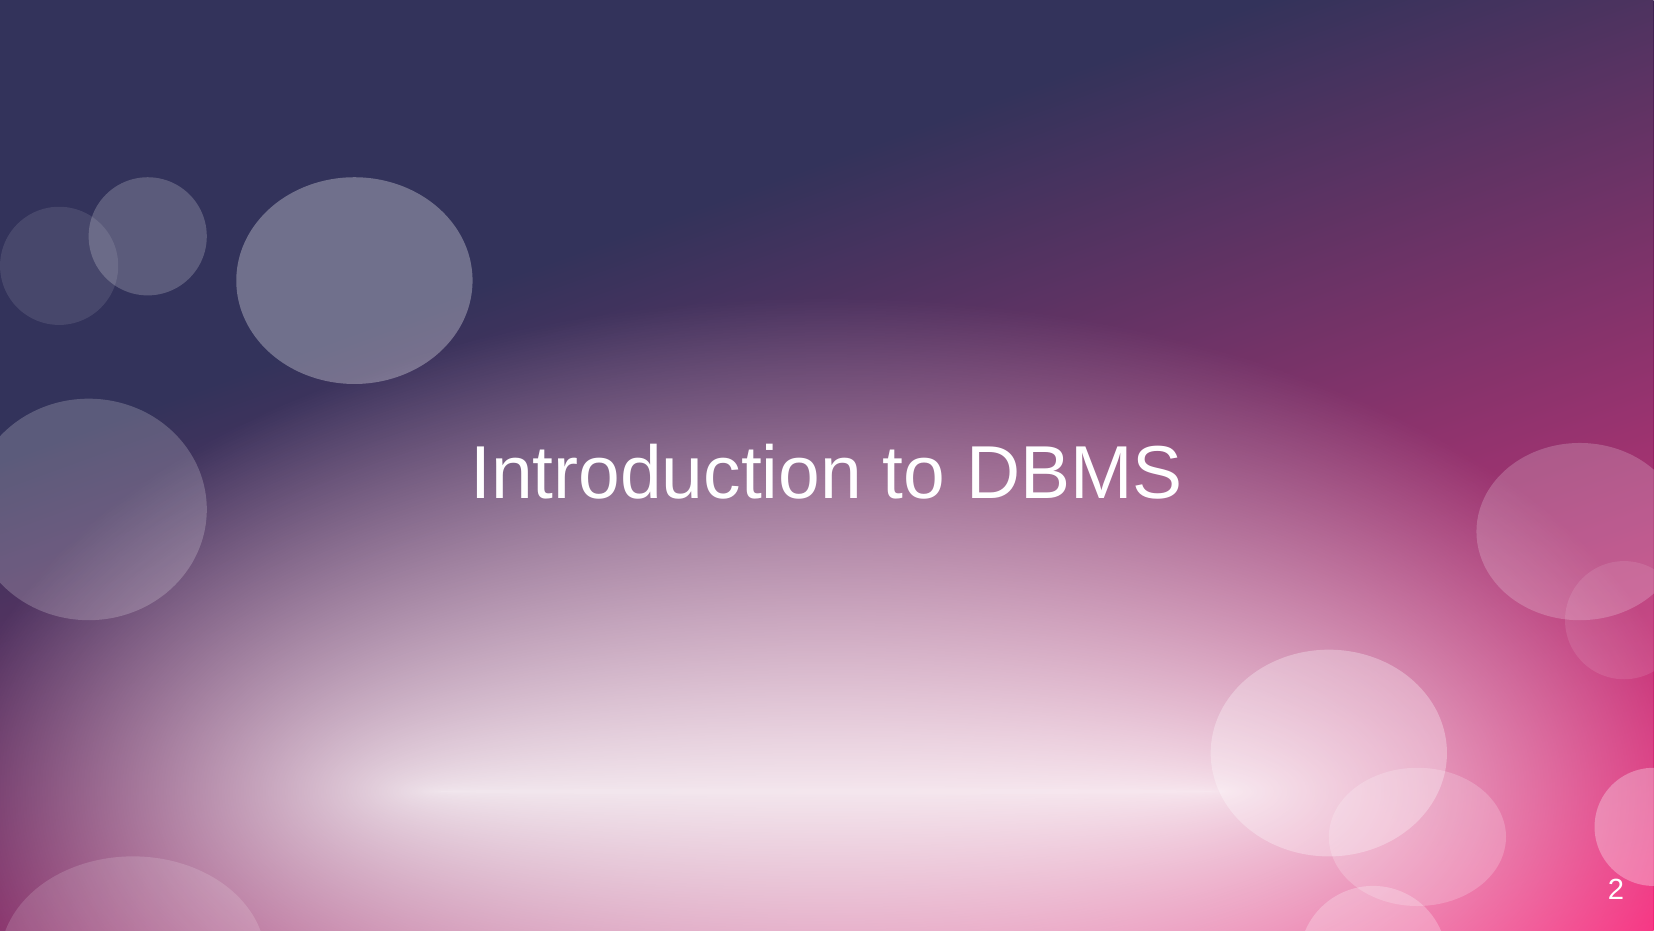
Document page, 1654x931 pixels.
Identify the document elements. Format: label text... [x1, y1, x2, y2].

title Introduction to DBMS [88, 44, 1565, 901]
